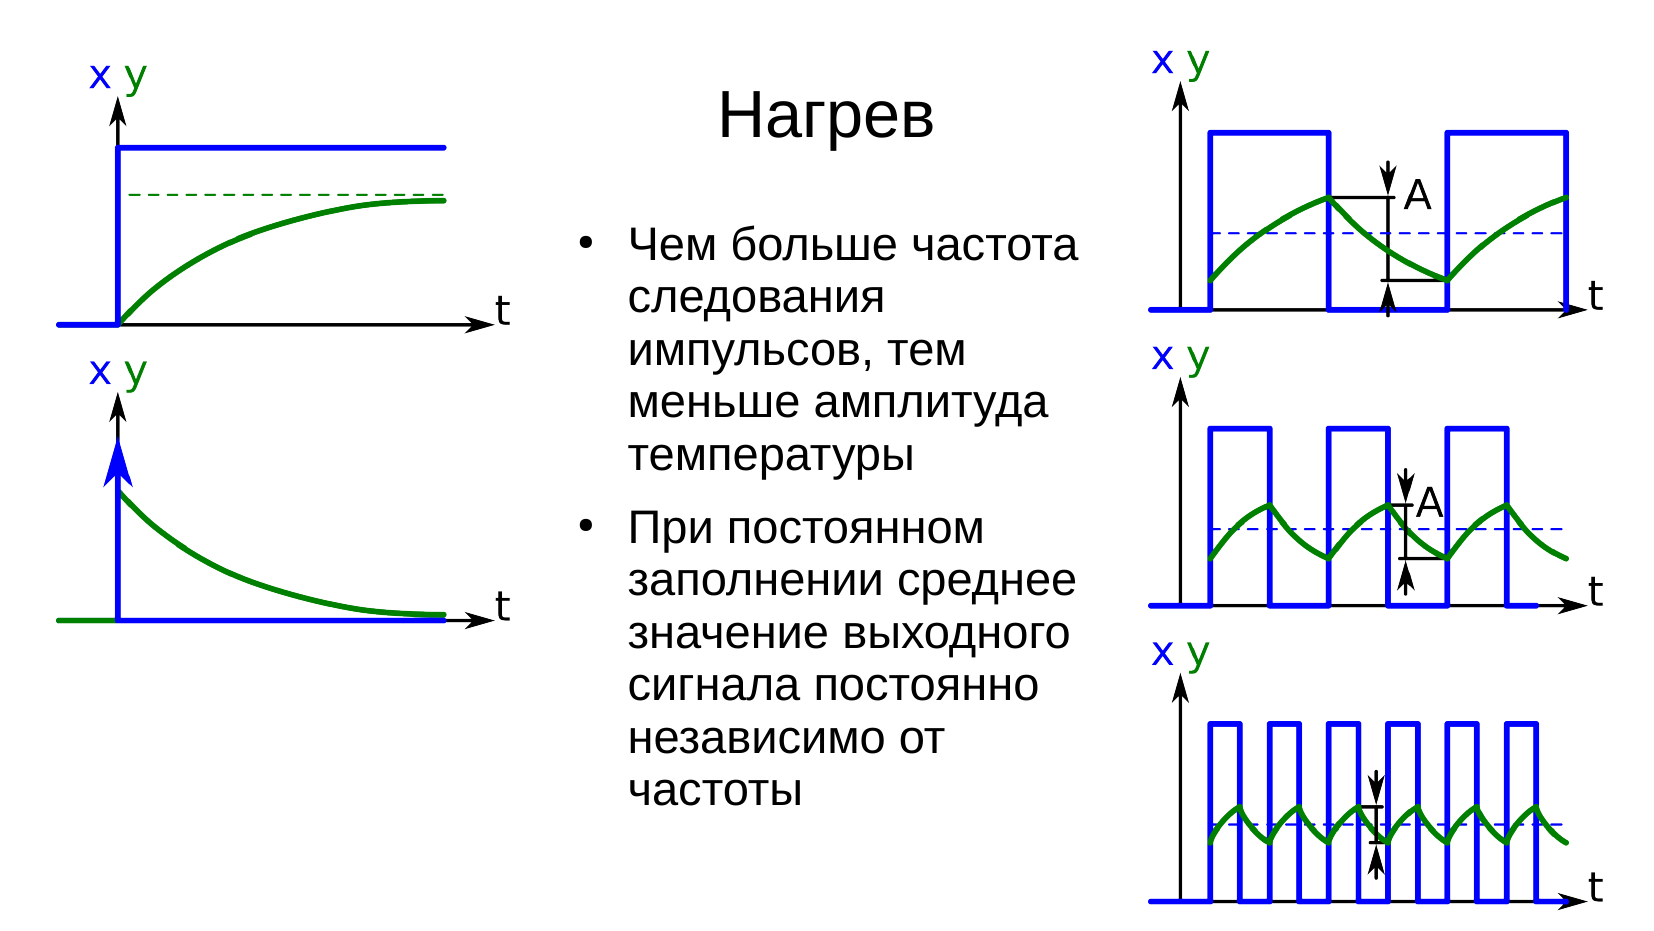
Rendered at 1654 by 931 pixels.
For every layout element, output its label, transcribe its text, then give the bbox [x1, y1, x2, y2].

picture [29, 29, 532, 650]
title Нагрев [532, 37, 1121, 193]
list Чем больше частота следования импульсов, тем меньше амплитуда температуры При постоянном заполнении среднее значение выходного сигнала постоянно независимо от частоты [561, 217, 1093, 886]
picture [1121, 14, 1625, 931]
